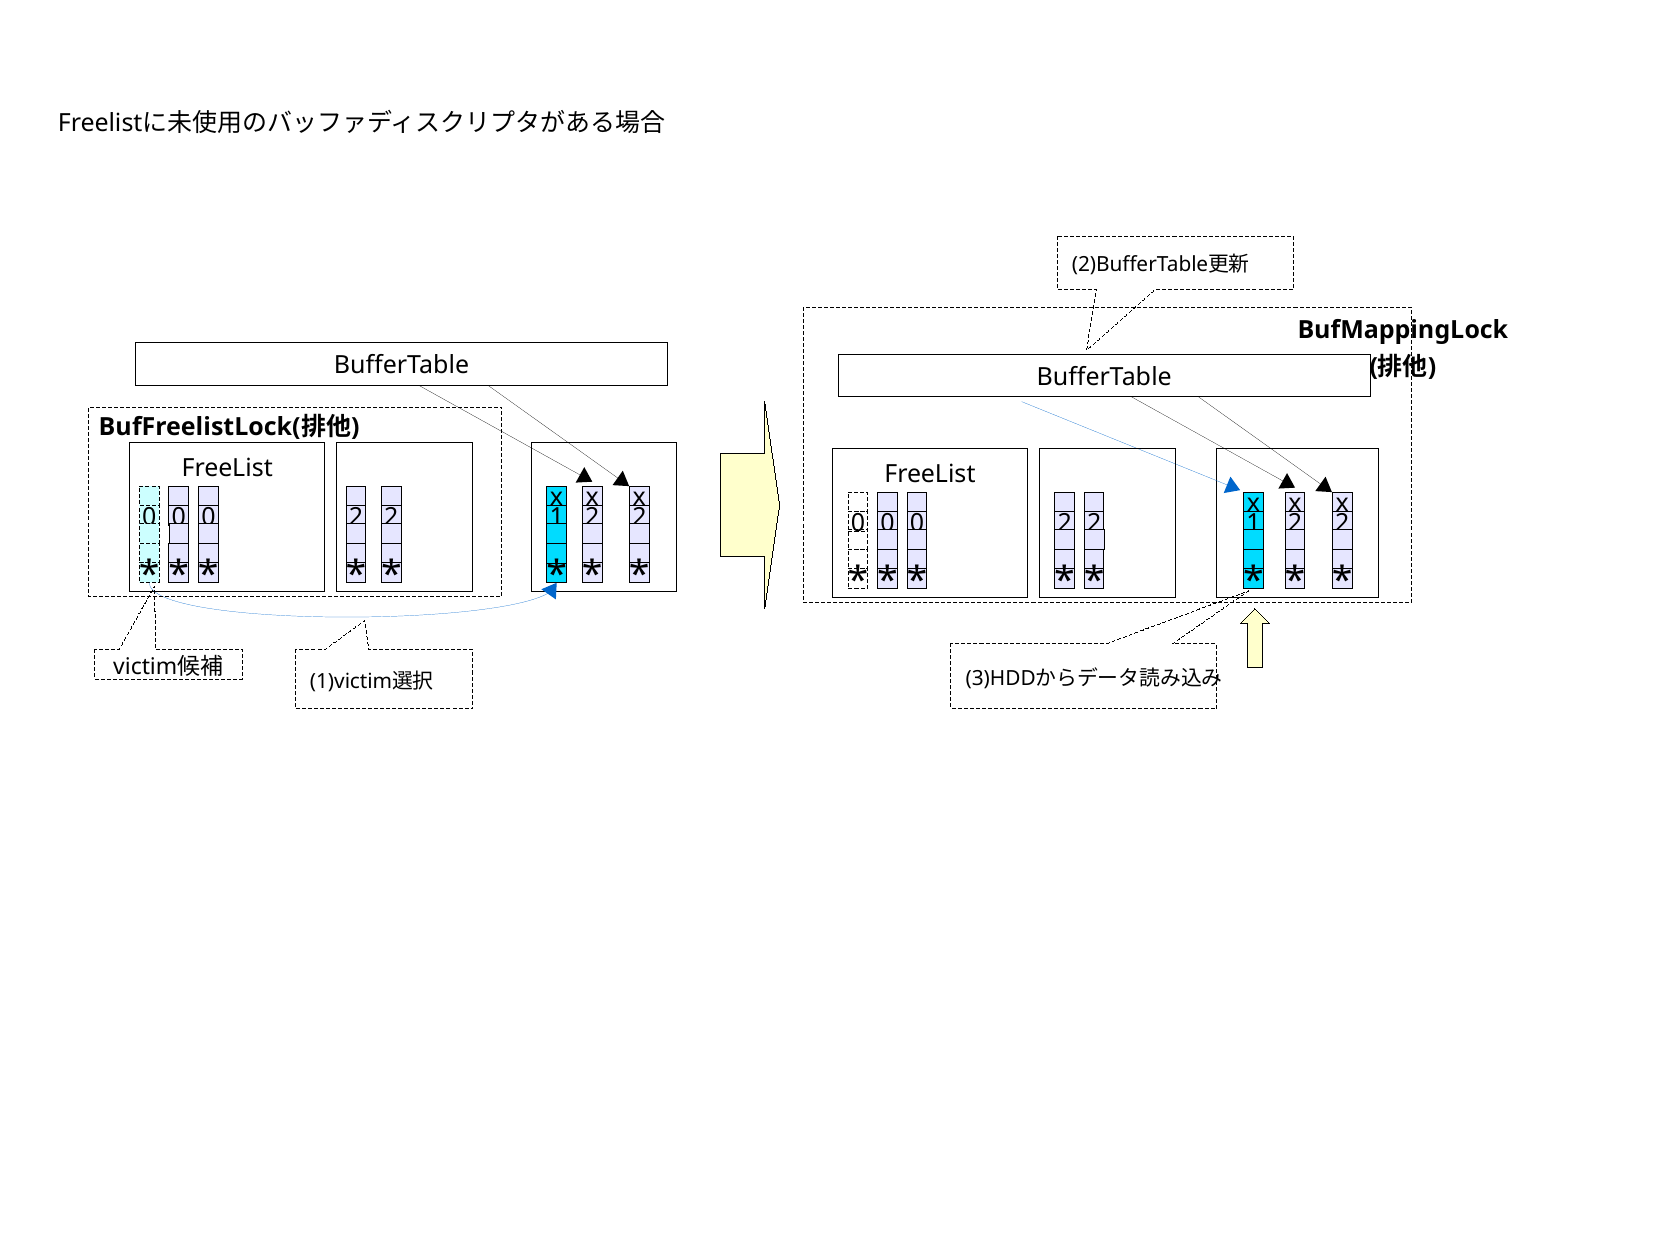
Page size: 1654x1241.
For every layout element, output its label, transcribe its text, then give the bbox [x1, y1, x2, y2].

text_box BufferTable [135, 342, 668, 386]
text_box * [1054, 568, 1075, 589]
text_box (2)BufferTable更新 [1057, 236, 1294, 351]
text_box x [629, 486, 650, 505]
text_box * [1084, 568, 1104, 589]
text_box (3)HDDからデータ読み込み [950, 590, 1249, 709]
text_box x [1332, 492, 1353, 511]
text_box [582, 523, 603, 562]
text_box * [1285, 568, 1305, 589]
text_box [1054, 529, 1075, 568]
text_box BufMappingLock (排他) [1282, 304, 1512, 387]
text_box 0 [145, 509, 153, 523]
text_box [1243, 529, 1264, 568]
text_box x [546, 486, 567, 505]
text_box * [1332, 568, 1353, 589]
text_box [381, 523, 402, 562]
text_box 0 [912, 515, 920, 529]
text_box x [582, 486, 603, 505]
text_box [720, 401, 780, 609]
text_box 0 [877, 511, 898, 529]
text_box [546, 523, 567, 563]
text_box [907, 492, 927, 511]
text_box [139, 486, 160, 505]
text_box * [582, 562, 603, 583]
text_box 2 [381, 505, 402, 523]
text_box * [1243, 568, 1264, 589]
text_box [1240, 608, 1270, 668]
text_box [168, 486, 189, 505]
text_box [877, 492, 898, 511]
text_box 0 [883, 515, 891, 529]
text_box * [168, 562, 189, 583]
text_box 2 [629, 505, 650, 523]
text_box x [1243, 492, 1264, 511]
text_box 2 [1332, 511, 1353, 529]
text_box * [139, 562, 160, 583]
text_box BufferTable [838, 354, 1371, 397]
text_box FreeList [129, 455, 325, 592]
text_box 2 [1054, 511, 1075, 529]
text_box * [381, 562, 402, 583]
text_box 0 [848, 511, 868, 532]
text_box * [848, 568, 868, 589]
text_box * [198, 562, 219, 583]
text_box [198, 523, 219, 562]
text_box [346, 486, 366, 505]
text_box [1285, 529, 1305, 568]
text_box [1084, 492, 1104, 511]
text_box * [907, 568, 927, 589]
text_box 2 [1084, 511, 1104, 529]
text_box [1054, 492, 1075, 511]
text_box [907, 529, 927, 568]
text_box BufFreelistLock(排他) [84, 399, 410, 455]
text_box [168, 523, 189, 562]
text_box 2 [1285, 511, 1305, 529]
text_box 0 [204, 509, 212, 523]
text_box 1 [1243, 511, 1264, 529]
text_box [629, 523, 650, 562]
text_box 0 [174, 509, 182, 523]
text_box [877, 529, 898, 568]
text_box [346, 523, 366, 562]
text_box [1084, 529, 1105, 568]
text_box 1 [546, 505, 567, 523]
text_box [1332, 529, 1353, 568]
text_box [139, 523, 160, 562]
text_box 0 [907, 511, 927, 529]
text_box 2 [582, 505, 603, 523]
text_box * [629, 562, 650, 583]
text_box 0 [198, 505, 219, 523]
text_box * [546, 563, 567, 583]
text_box FreeList [832, 448, 1028, 598]
text_box 2 [346, 505, 366, 523]
text_box x [1285, 492, 1305, 511]
text_box [381, 486, 402, 505]
text_box (1)victim選択 [295, 620, 473, 709]
text_box victim候補 [94, 586, 243, 680]
text_box * [346, 562, 366, 583]
text_box * [877, 568, 898, 589]
text_box Freelistに未使用のバッファディスクリプタがある場合 [43, 94, 696, 143]
text_box 0 [168, 505, 189, 526]
text_box [198, 486, 219, 505]
text_box 0 [139, 505, 160, 523]
